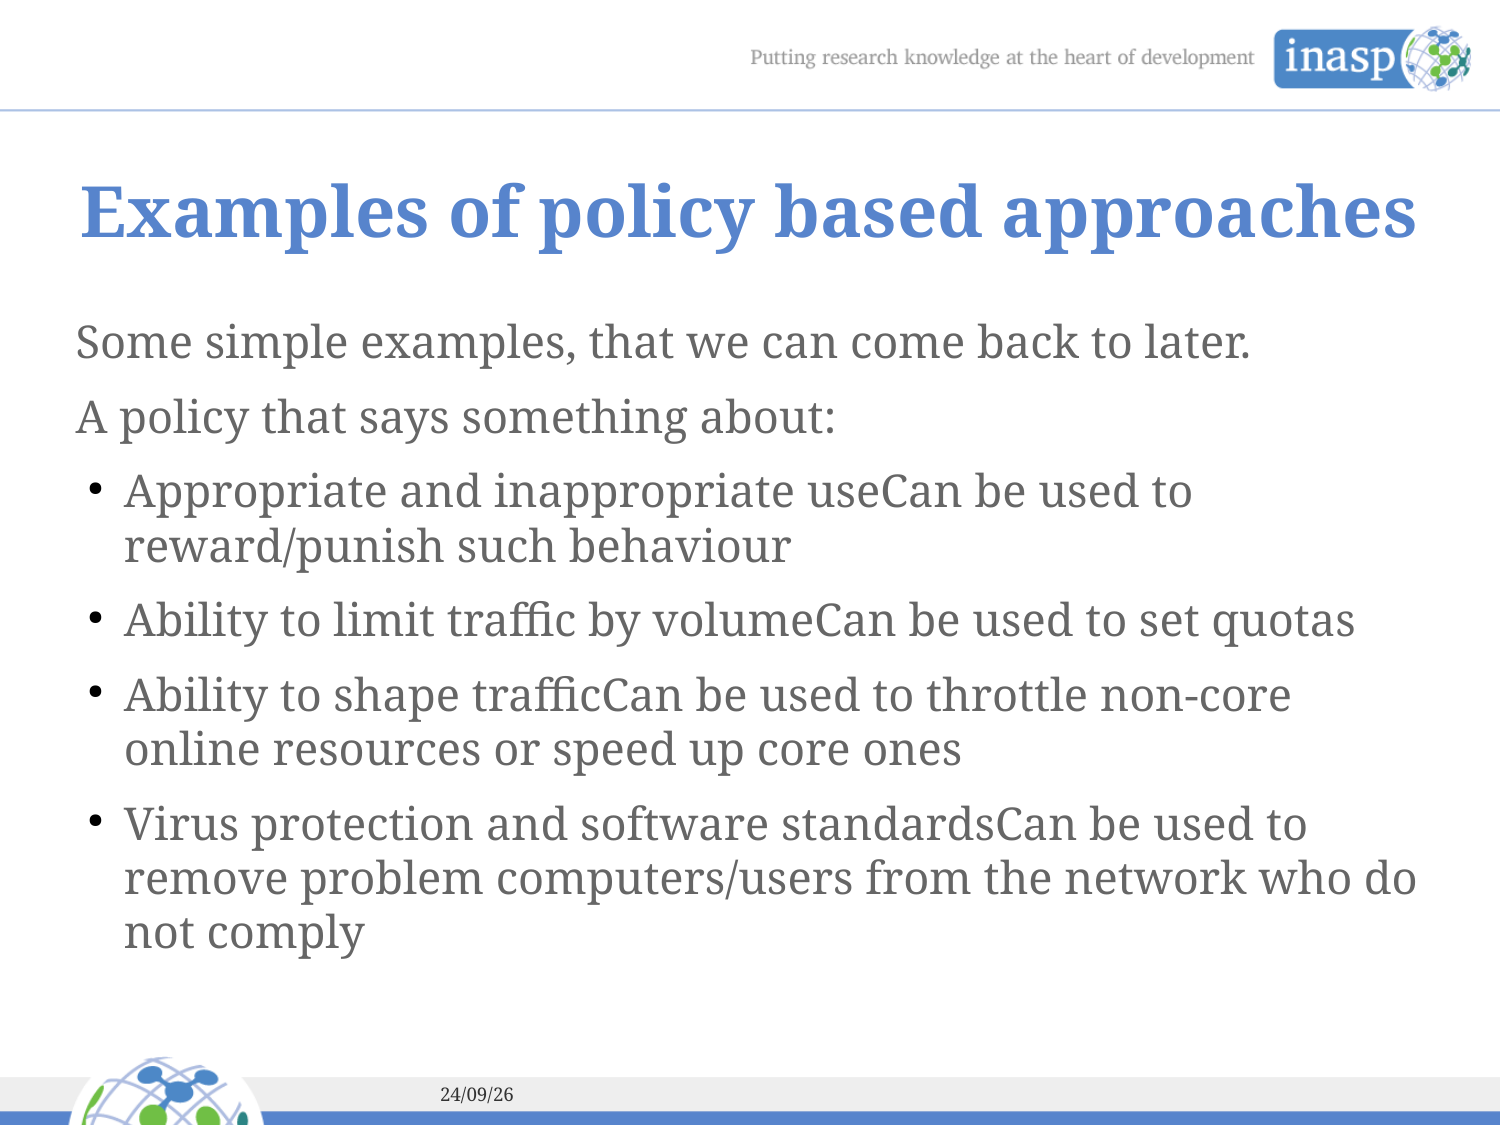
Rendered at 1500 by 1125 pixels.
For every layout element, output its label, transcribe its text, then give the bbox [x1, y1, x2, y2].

picture [0, 0, 1500, 1125]
list Some simple examples, that we can come back to later. A policy that says something about: Appropriate and inappropriate useCan be used to reward/punish such behaviour Ability to limit traffic by volumeCan be used to set quotas Ability to shape trafficCan be used to throttle non-core online resources or speed up core ones Virus protection and software standardsCan be used to remove problem computers/users from the network who do not comply [75, 313, 1426, 967]
title Examples of policy based approaches [75, 129, 1426, 313]
